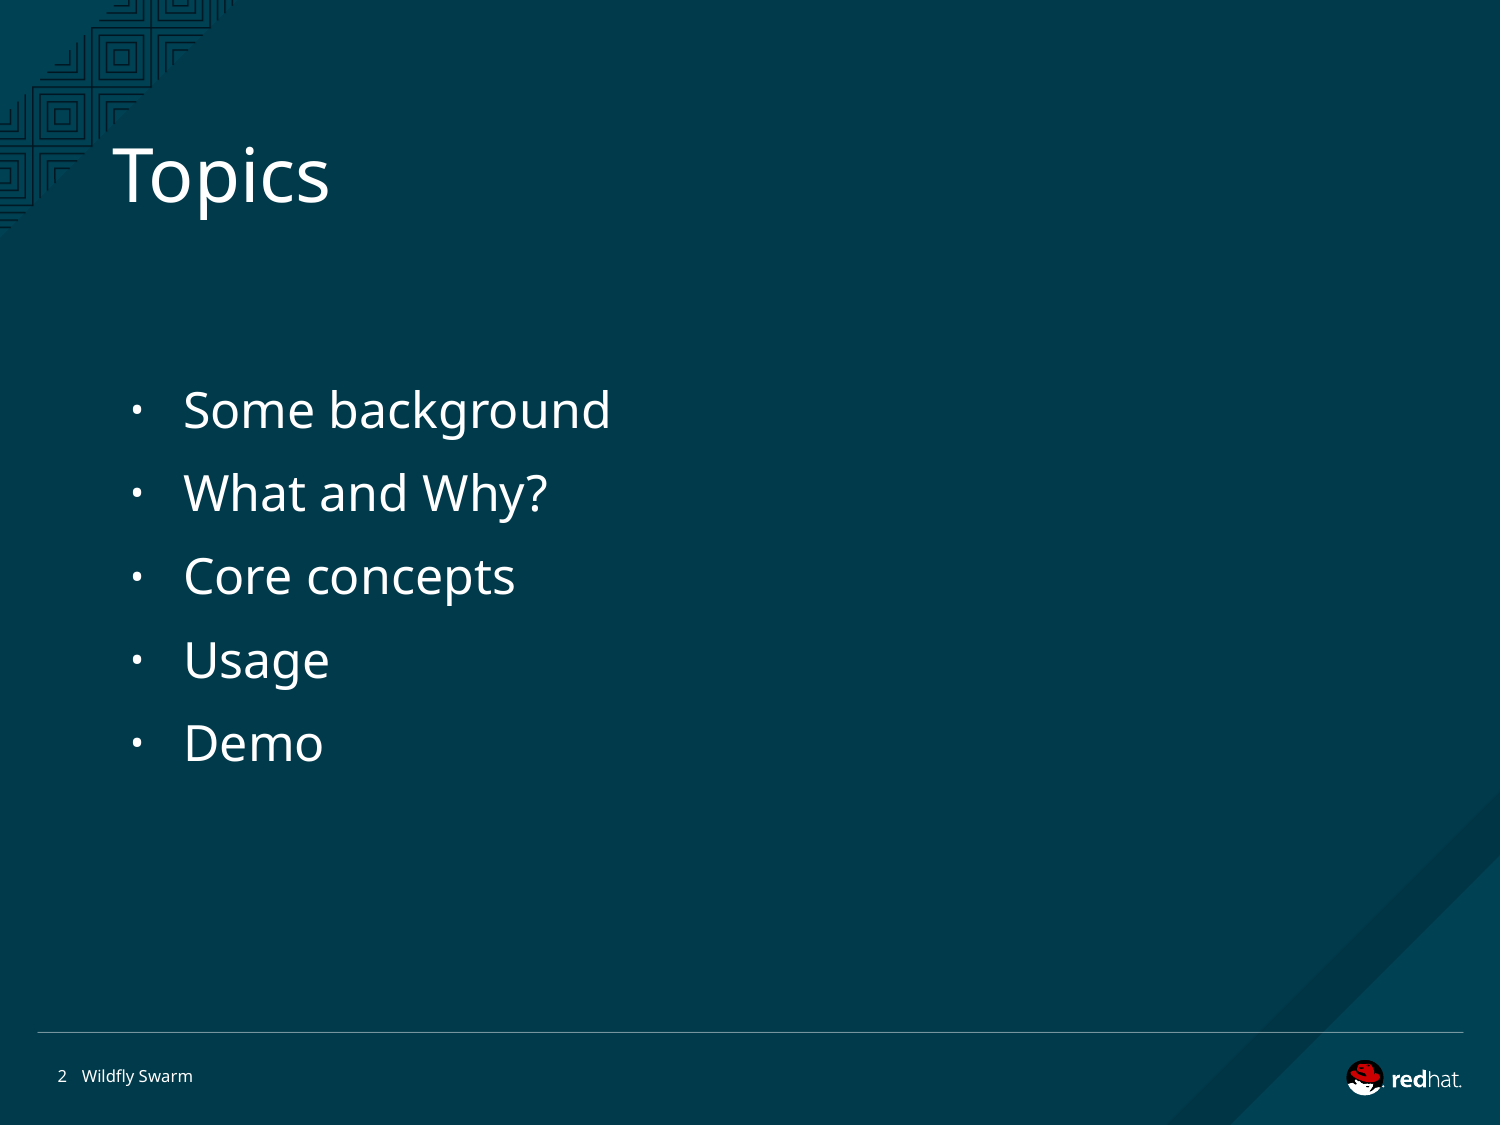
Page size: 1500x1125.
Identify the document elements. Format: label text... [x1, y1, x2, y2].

title Topics [112, 0, 1388, 225]
list Some background What and Why? Core concepts Usage Demo [112, 375, 1388, 1028]
